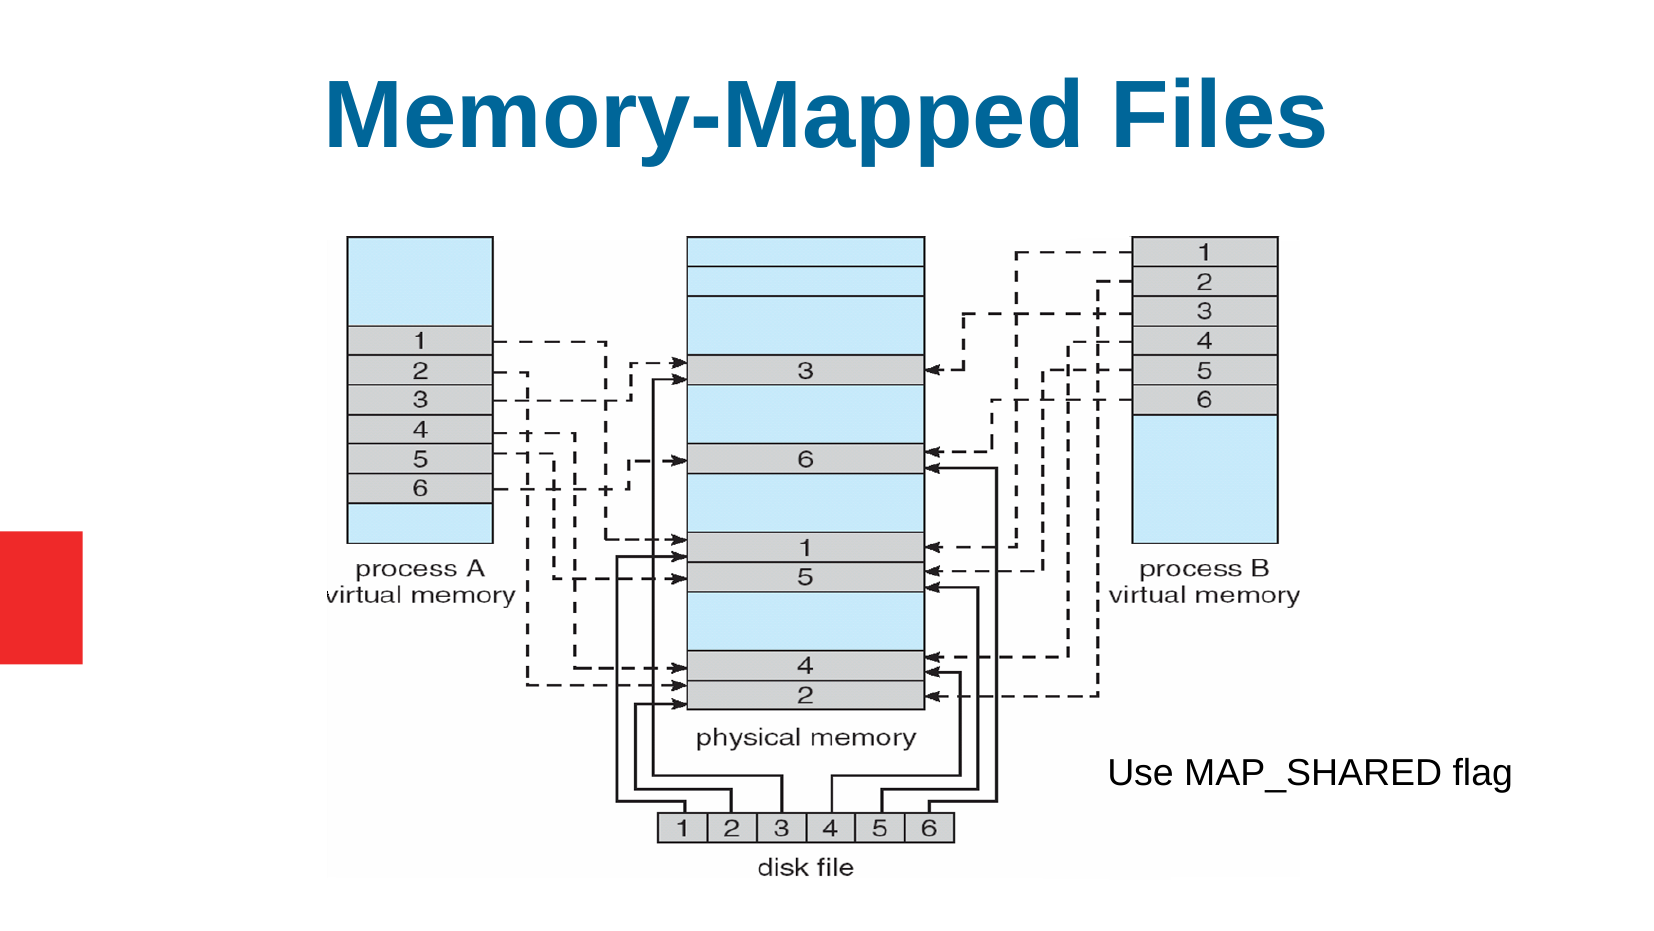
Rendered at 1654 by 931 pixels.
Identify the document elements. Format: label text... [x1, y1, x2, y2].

picture [327, 236, 1300, 883]
title Memory-Mapped Files [82, 37, 1571, 193]
text_box Use MAP_SHARED flag [1092, 744, 1636, 801]
